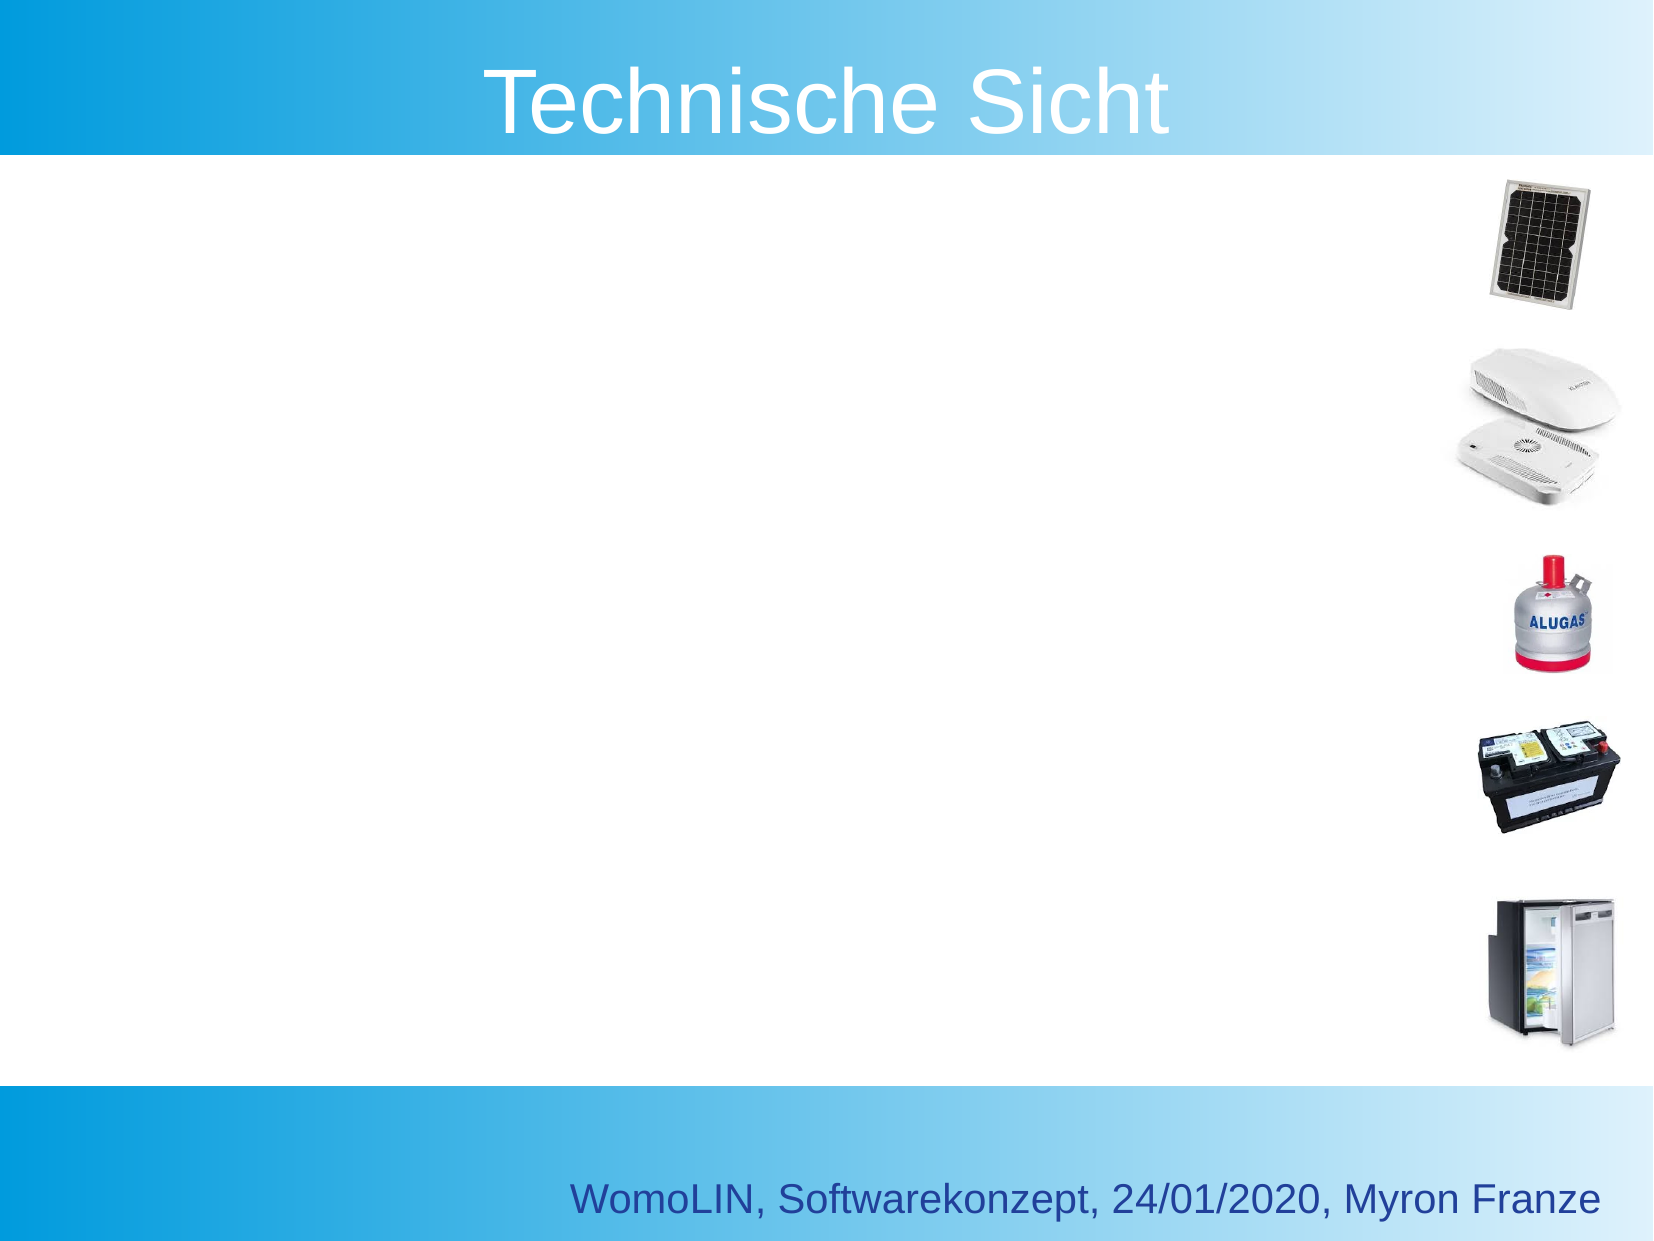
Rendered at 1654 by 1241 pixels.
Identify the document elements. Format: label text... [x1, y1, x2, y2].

picture [1493, 554, 1613, 674]
title Technische Sicht [82, 49, 1571, 155]
text_box WomoLIN, Softwarekonzept, 24/01/2020, Myron Franze [555, 1168, 1645, 1241]
picture [1440, 327, 1638, 526]
picture [1477, 716, 1621, 841]
picture [1489, 179, 1591, 310]
picture [1467, 884, 1636, 1053]
